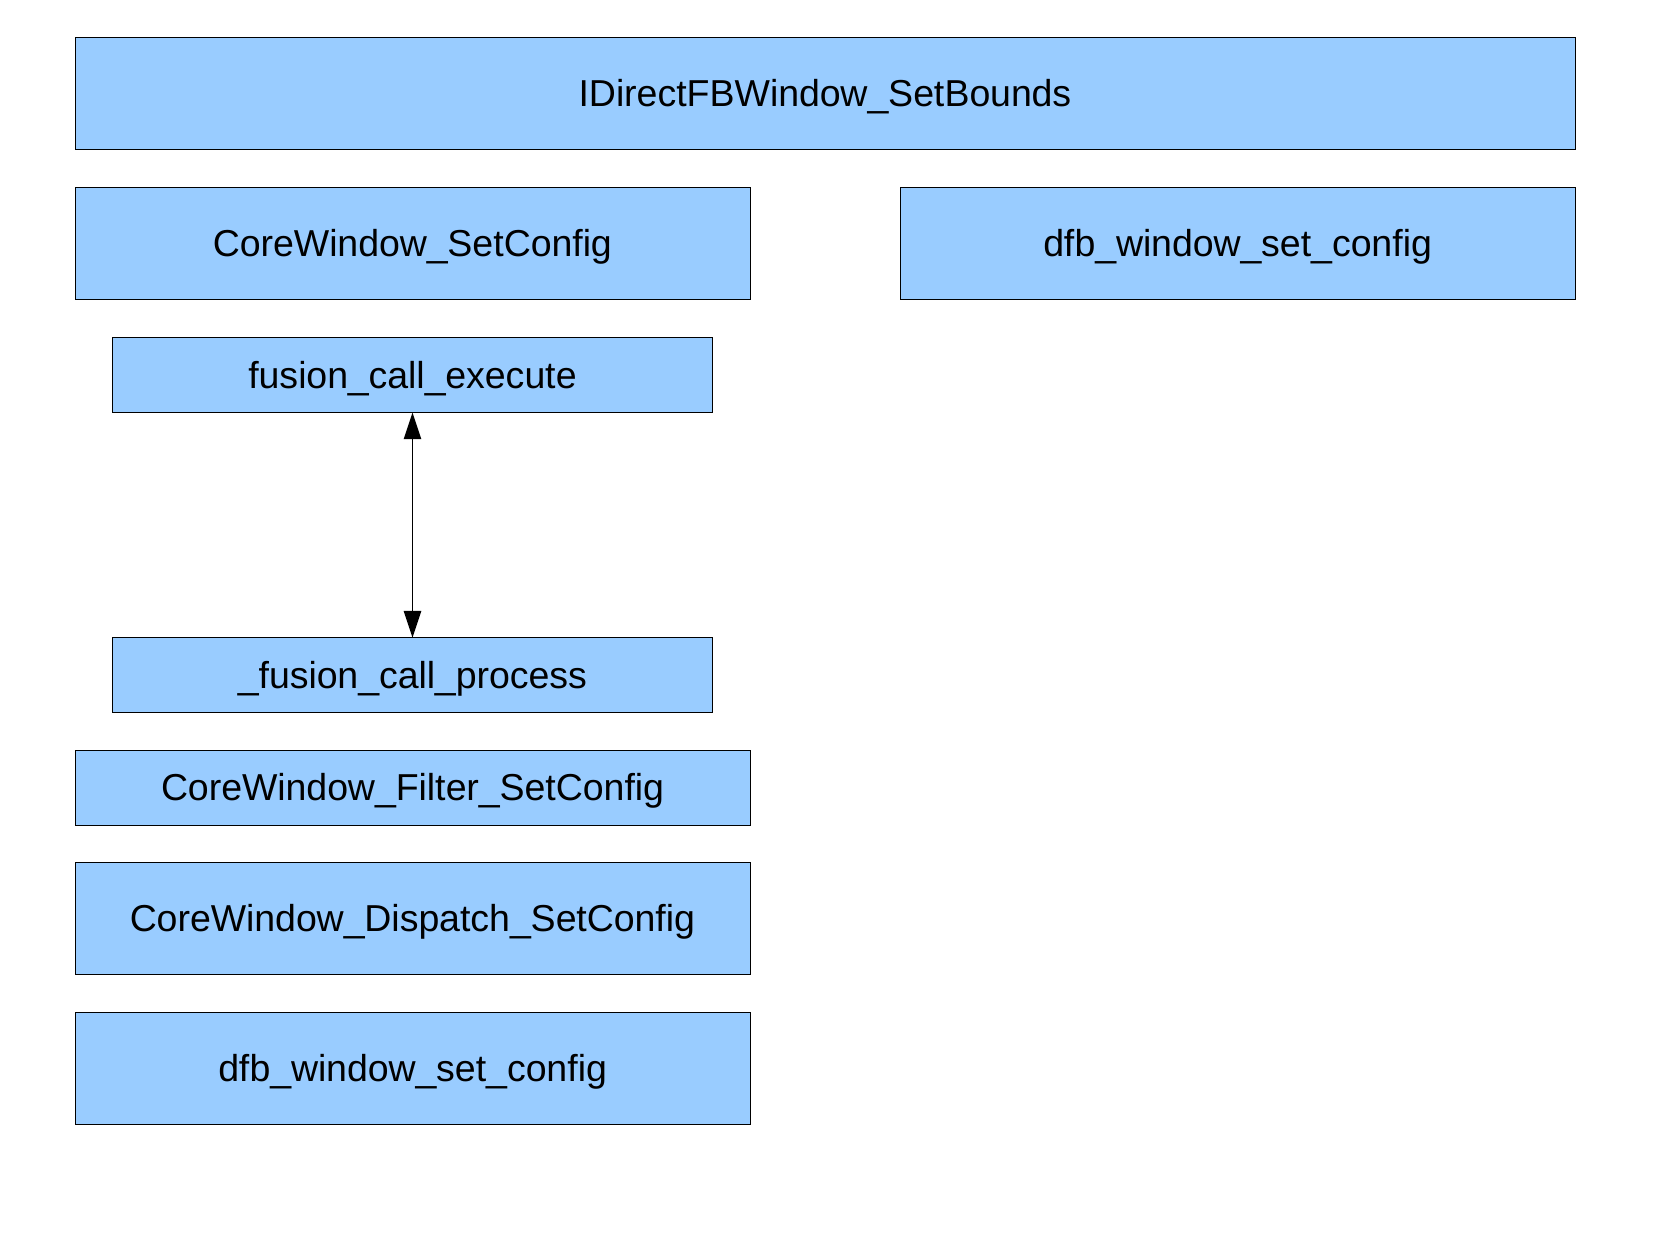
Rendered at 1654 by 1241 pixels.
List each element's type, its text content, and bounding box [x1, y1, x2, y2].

text_box _fusion_call_process [112, 637, 713, 713]
text_box dfb_window_set_config [75, 1012, 751, 1125]
text_box CoreWindow_SetConfig [75, 187, 751, 300]
text_box dfb_window_set_config [900, 187, 1576, 300]
text_box IDirectFBWindow_SetBounds [75, 37, 1576, 150]
text_box CoreWindow_Dispatch_SetConfig [75, 862, 751, 975]
text_box fusion_call_execute [112, 337, 713, 413]
text_box CoreWindow_Filter_SetConfig [75, 750, 751, 826]
